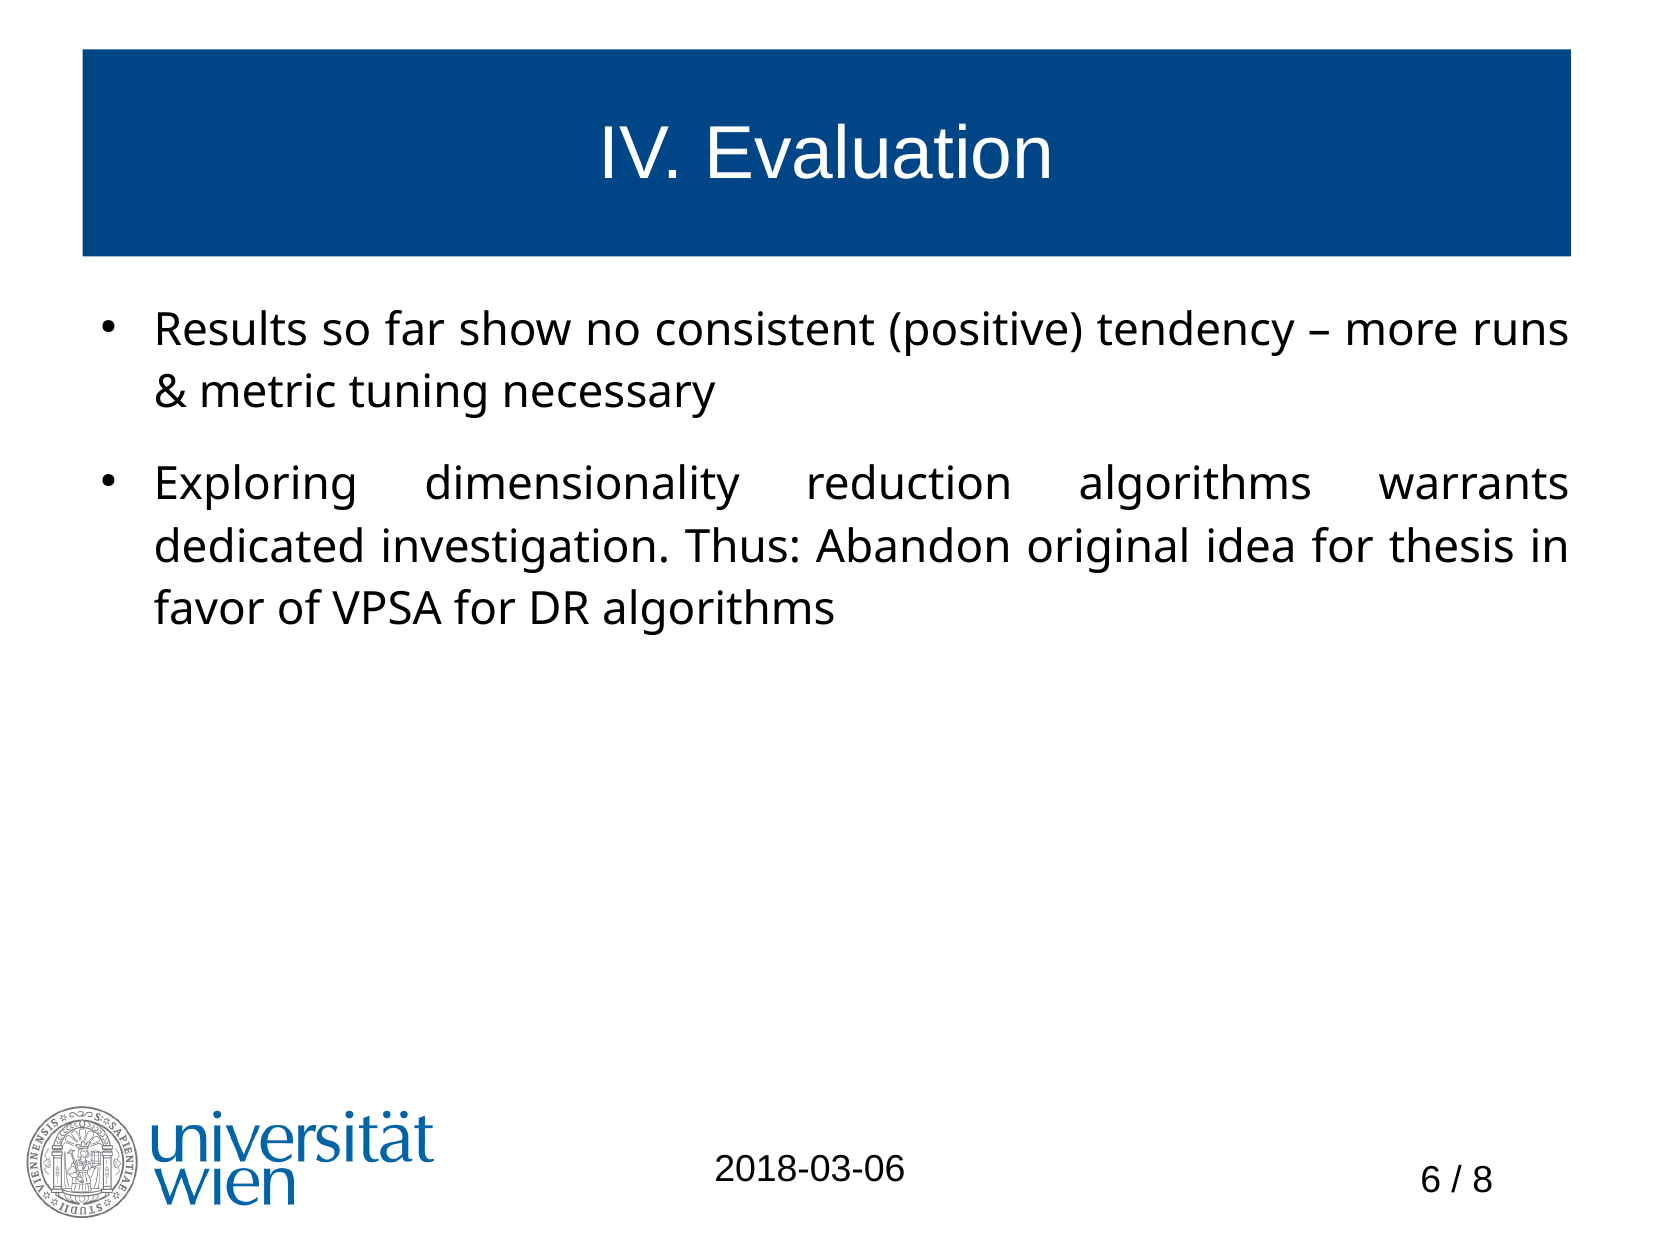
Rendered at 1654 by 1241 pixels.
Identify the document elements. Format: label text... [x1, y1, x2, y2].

picture [23, 1104, 438, 1221]
title IV. Evaluation [82, 49, 1571, 257]
list Results so far show no consistent (positive) tendency – more runs & metric tuning necessary Exploring dimensionality reduction algorithms warrants dedicated investigation. Thus: Abandon original idea for thesis in favor of VPSA for DR algorithms [82, 296, 1571, 1115]
